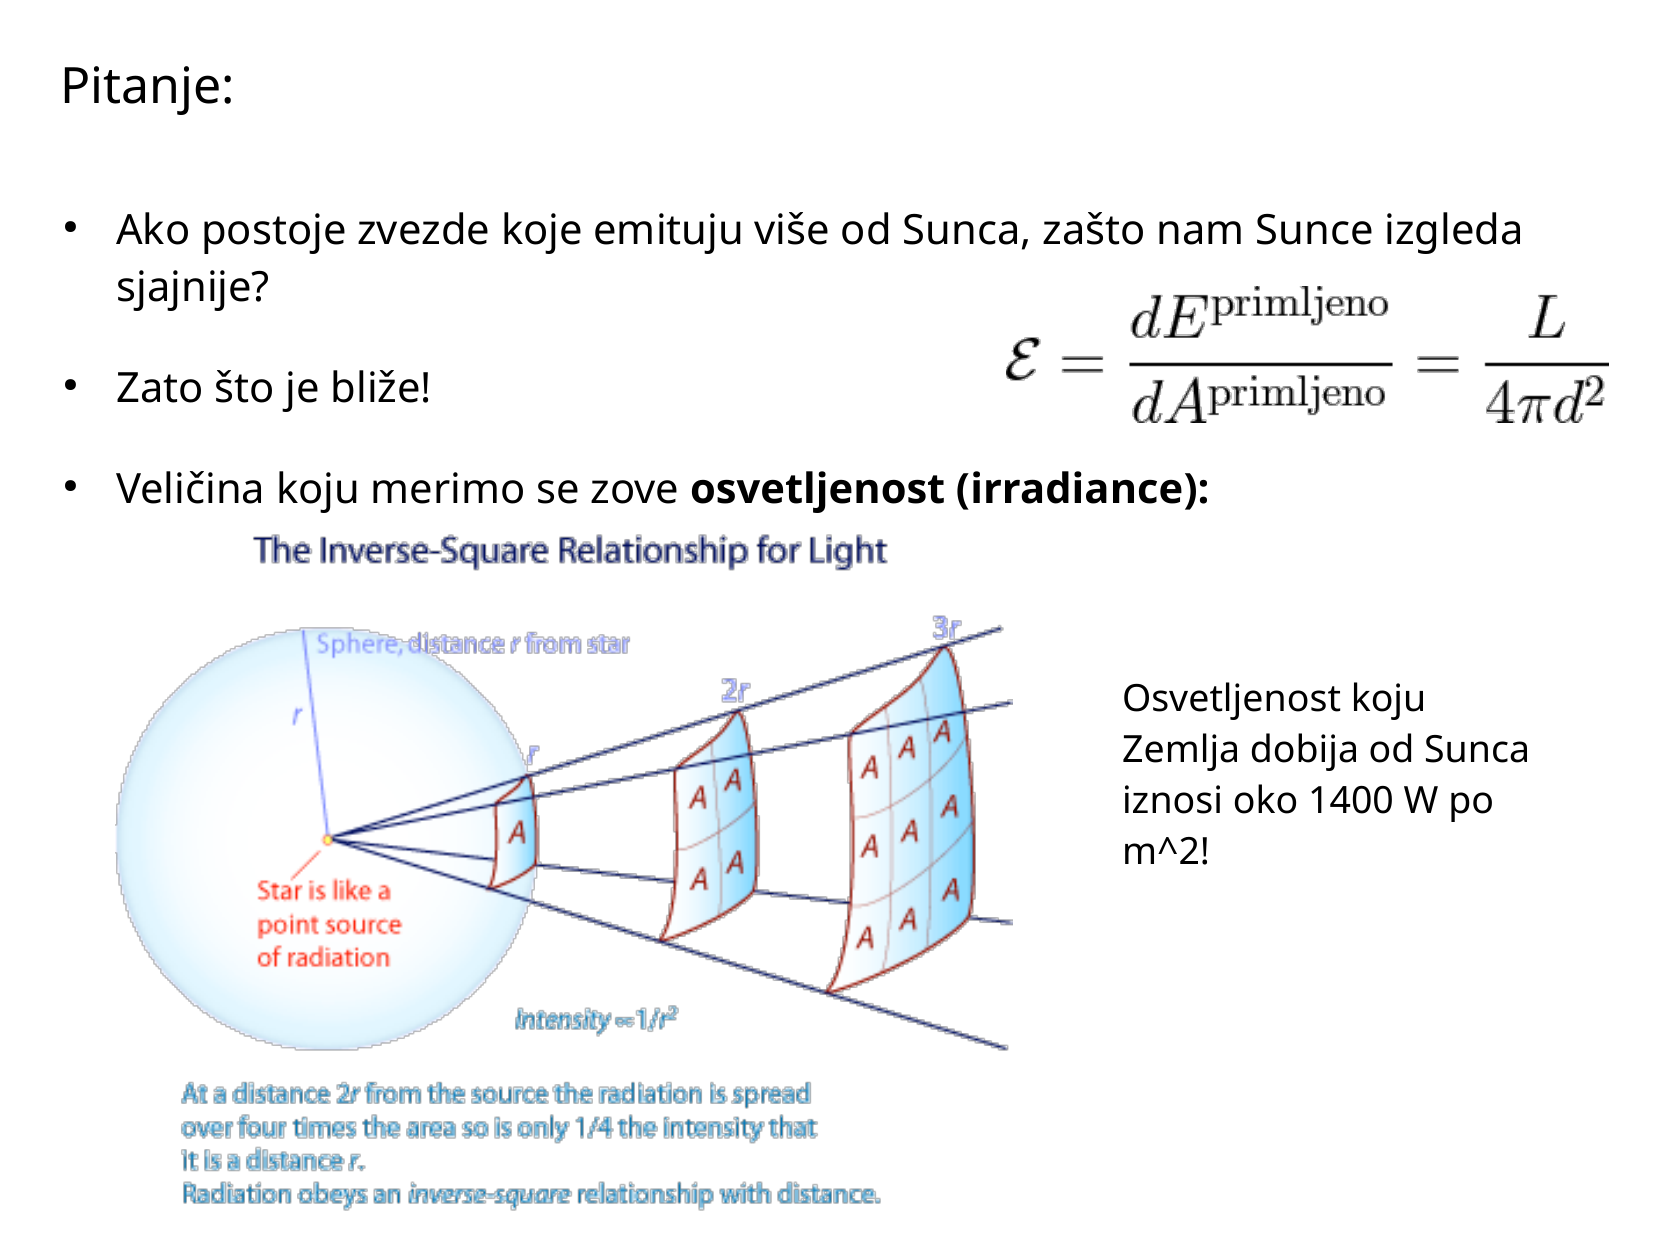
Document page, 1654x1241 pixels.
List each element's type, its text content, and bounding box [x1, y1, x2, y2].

picture [115, 531, 1013, 1213]
text_box Osvetljenost koju Zemlja dobija od Sunca iznosi oko 1400 W po m^2! [1107, 664, 1570, 813]
picture [1006, 286, 1609, 423]
list Ako postoje zvezde koje emituju više od Sunca, zašto nam Sunce izgleda sjajnije? Zato što je bliže! Veličina koju merimo se zove osvetljenost (irradiance): [45, 199, 1635, 1173]
title Pitanje: [59, 17, 1648, 150]
